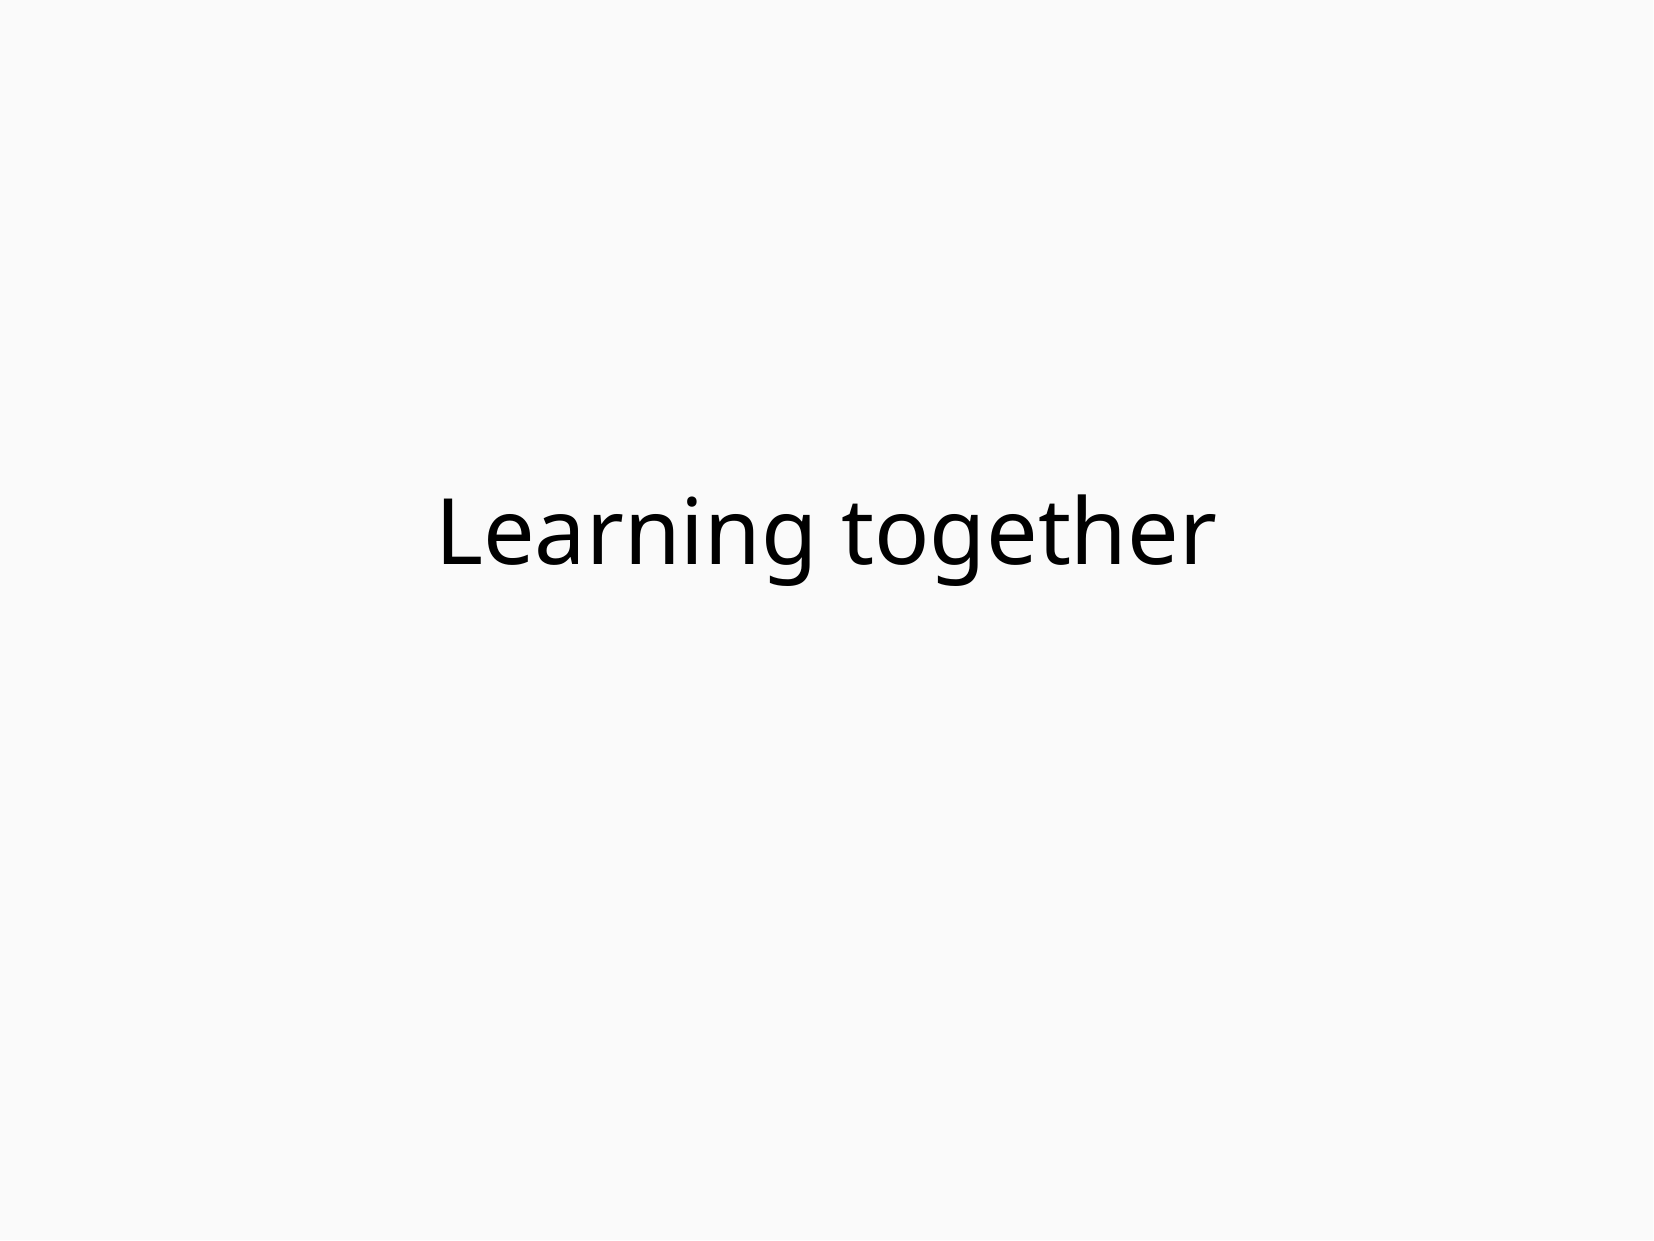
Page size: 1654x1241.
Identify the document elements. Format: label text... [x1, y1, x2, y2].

subtitle Learning together [82, 49, 1571, 1010]
